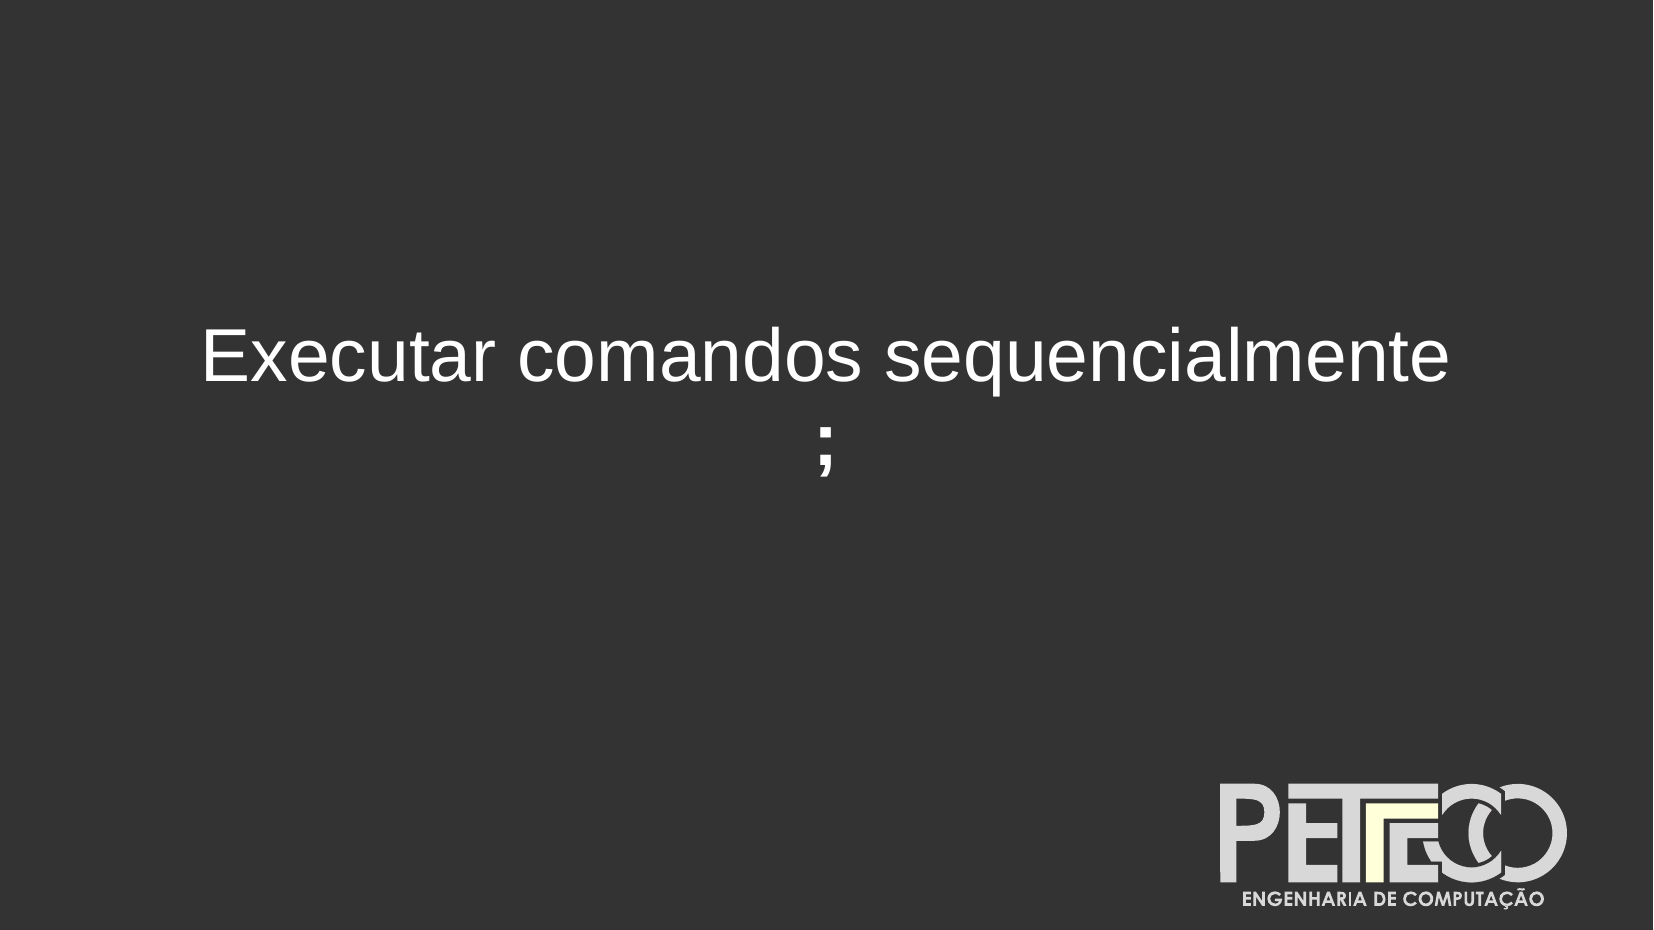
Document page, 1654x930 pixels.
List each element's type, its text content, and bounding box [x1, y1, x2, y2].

subtitle Executar comandos sequencialmente ; [82, 37, 1571, 757]
